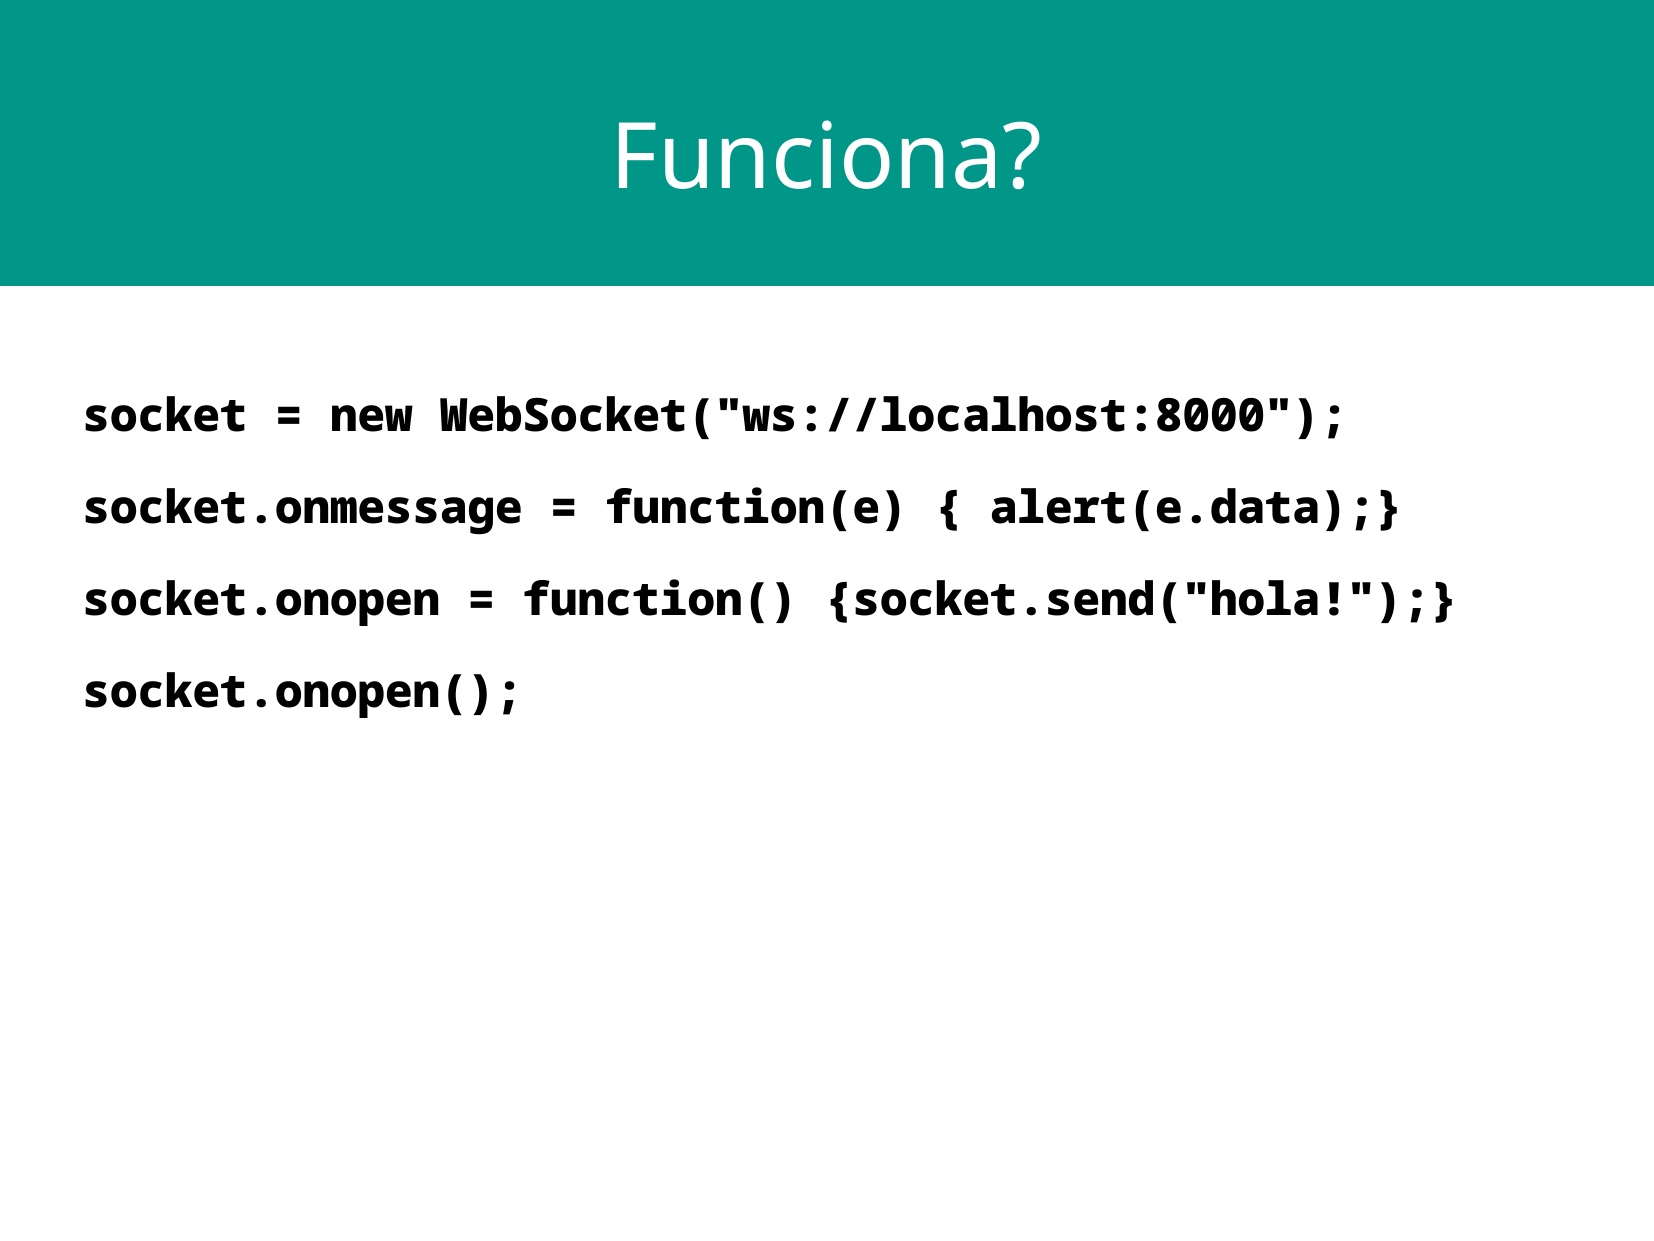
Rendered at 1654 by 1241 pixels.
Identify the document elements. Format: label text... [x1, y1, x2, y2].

list socket = new WebSocket("ws://localhost:8000"); socket.onmessage = function(e) { alert(e.data);} socket.onopen = function() {socket.send("hola!");} socket.onopen(); [82, 290, 1571, 1010]
title Funciona? [82, 49, 1571, 257]
